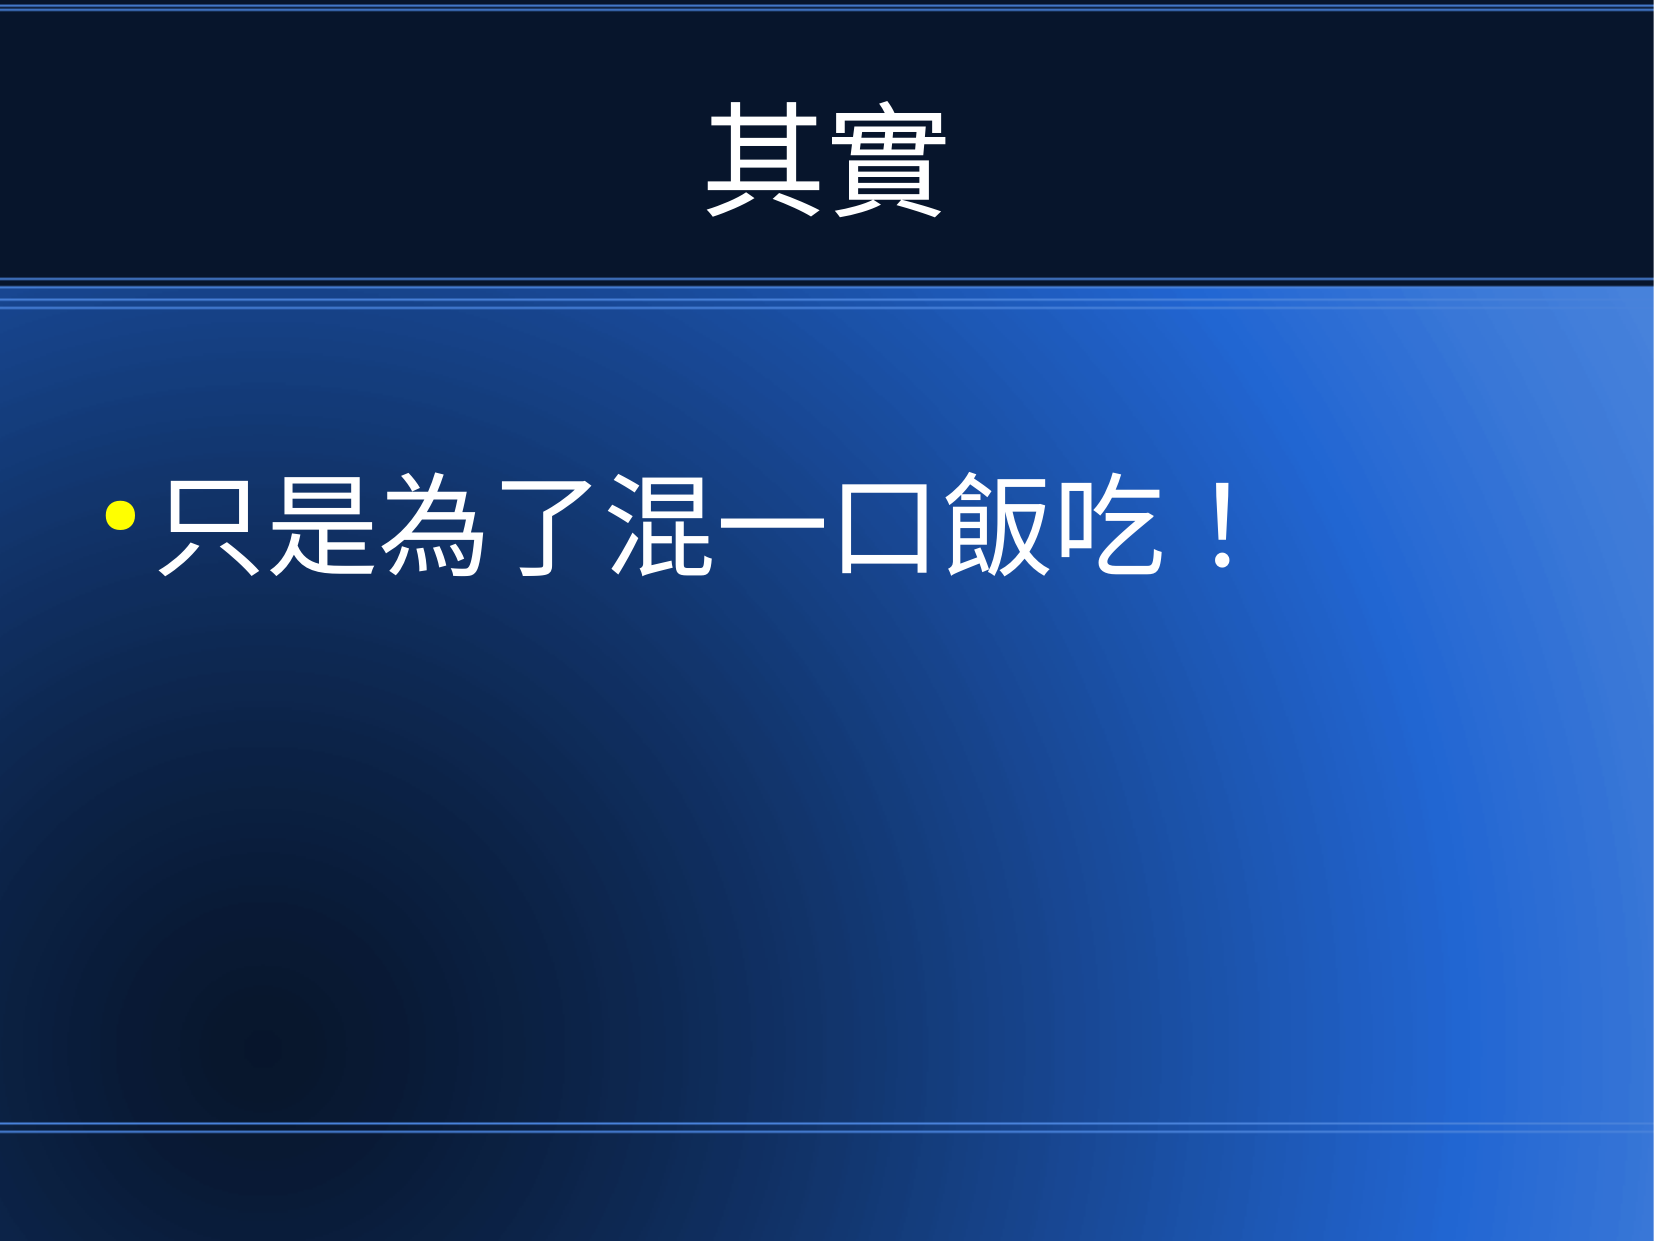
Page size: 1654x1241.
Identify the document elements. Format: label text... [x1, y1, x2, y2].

list 只是為了混一口飯吃！ [82, 355, 1571, 1241]
title 其實 [82, 49, 1571, 257]
picture [0, 0, 1654, 1241]
